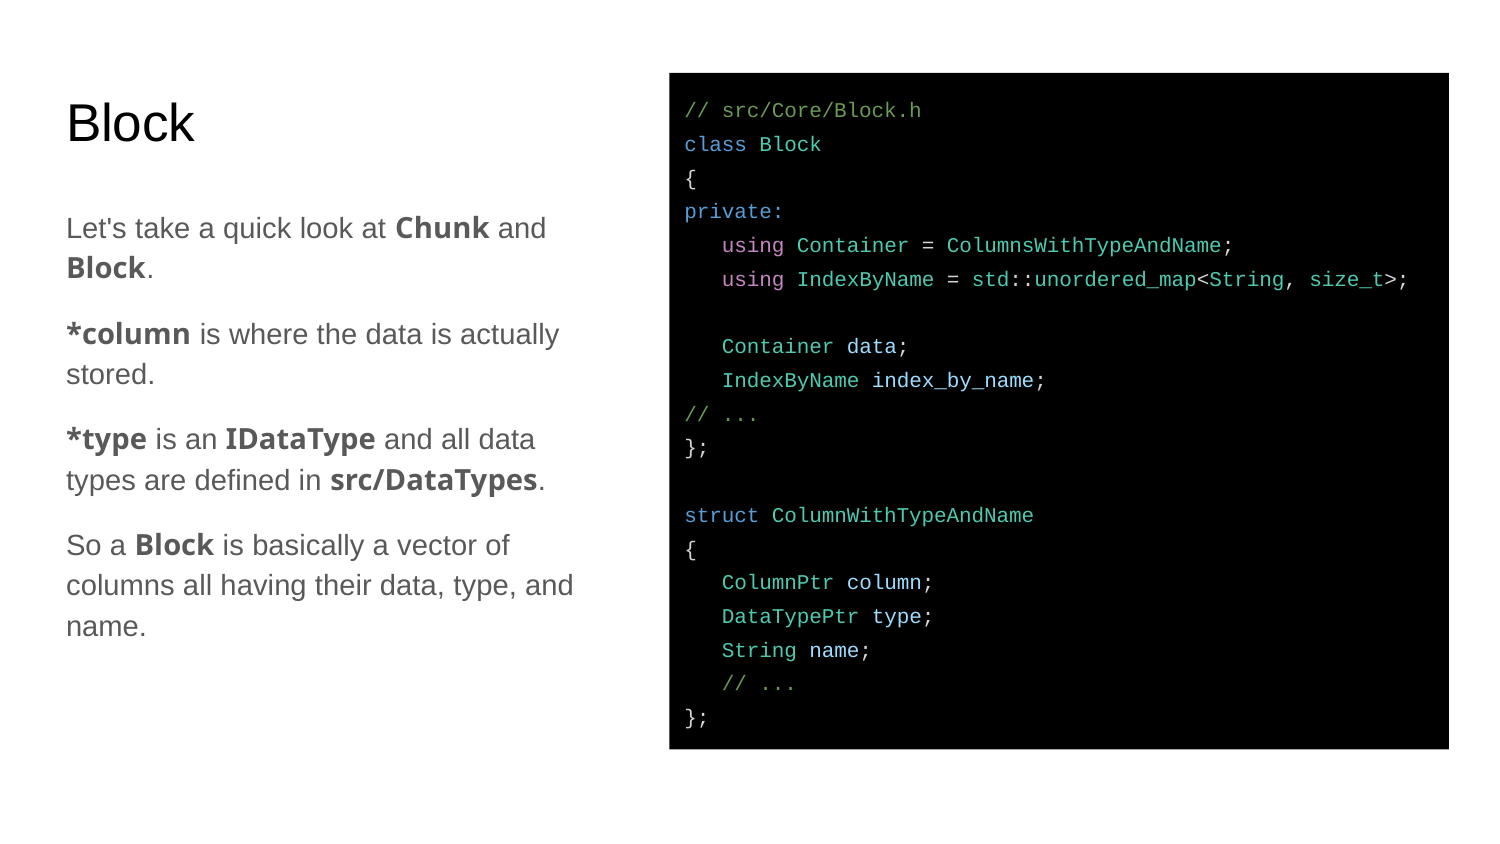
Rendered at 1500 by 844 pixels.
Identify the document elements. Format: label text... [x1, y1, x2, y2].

list Let's take a quick look at Chunk and Block. *column is where the data is actually stored. *type is an IDataType and all data types are defined in src/DataTypes. So a Block is basically a vector of columns all having their data, type, and name. [51, 189, 603, 750]
list // src/Core/Block.h class Block { private: using Container = ColumnsWithTypeAndName; using IndexByName = std::unordered_map<String, size_t>; Container data; IndexByName index_by_name; // ... }; struct ColumnWithTypeAndName { ColumnPtr column; DataTypePtr type; String name; // ... }; [669, 72, 1449, 750]
title Block [51, 72, 669, 167]
